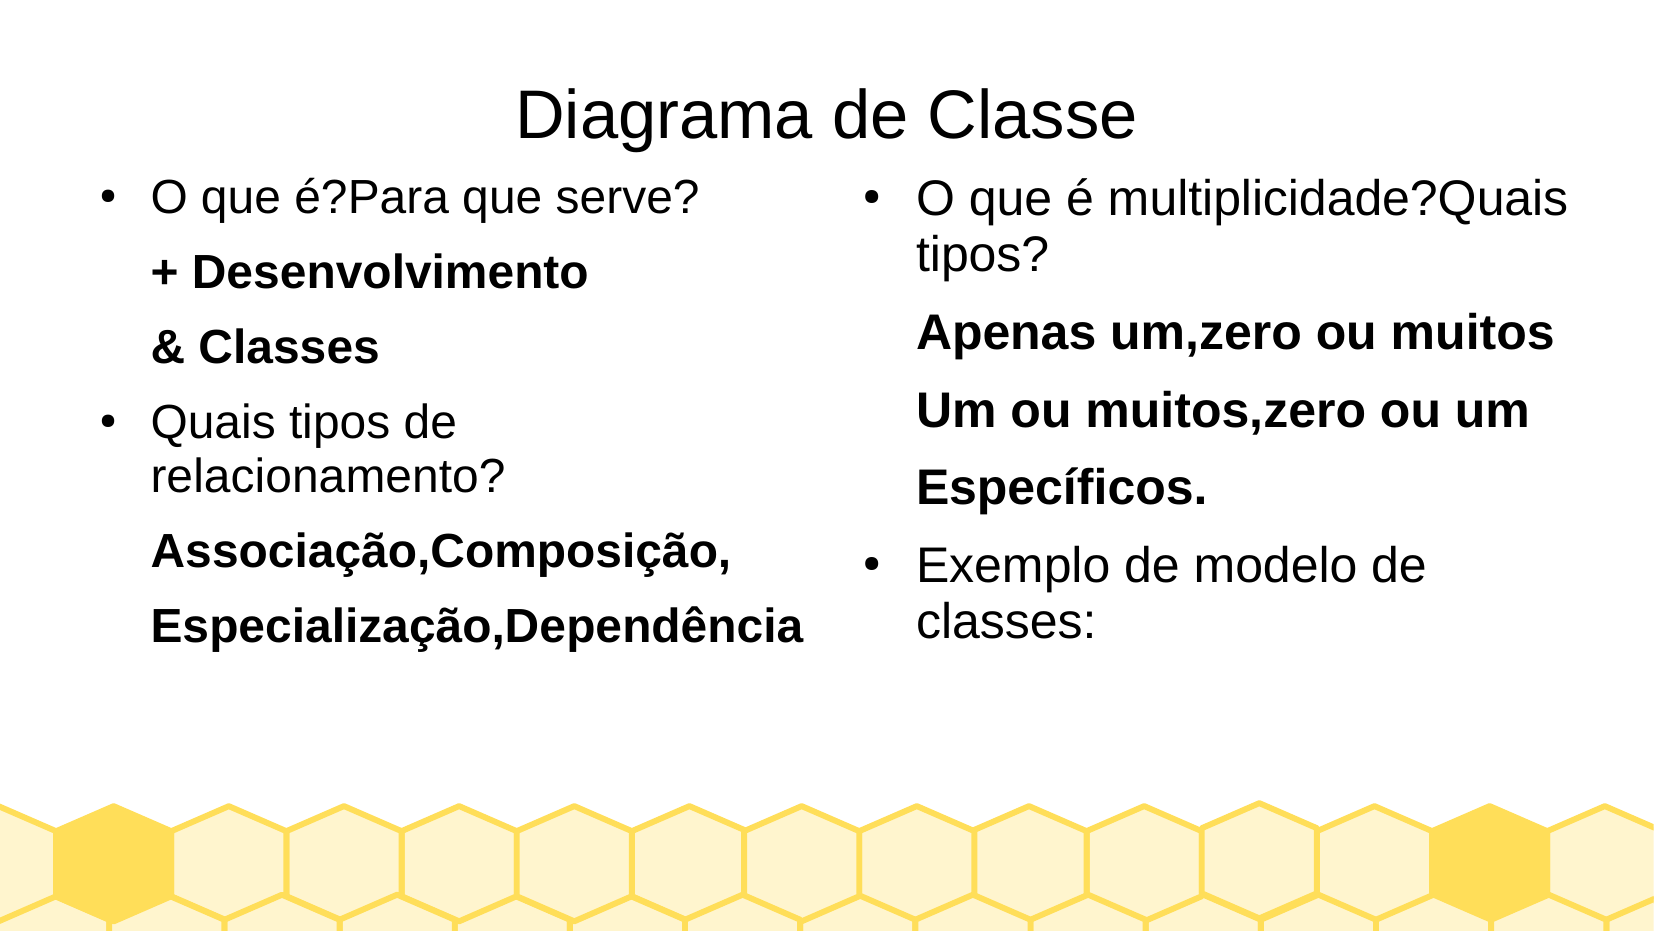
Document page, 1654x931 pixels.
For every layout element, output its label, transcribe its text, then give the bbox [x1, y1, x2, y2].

title Diagrama de Classe [82, 37, 1571, 193]
list O que é?Para que serve? + Desenvolvimento & Classes Quais tipos de relacionamento? Associação,Composição, Especialização,Dependência [82, 170, 809, 710]
list O que é multiplicidade?Quais tipos? Apenas um,zero ou muitos Um ou muitos,zero ou um Específicos. Exemplo de modelo de classes: [845, 170, 1572, 710]
